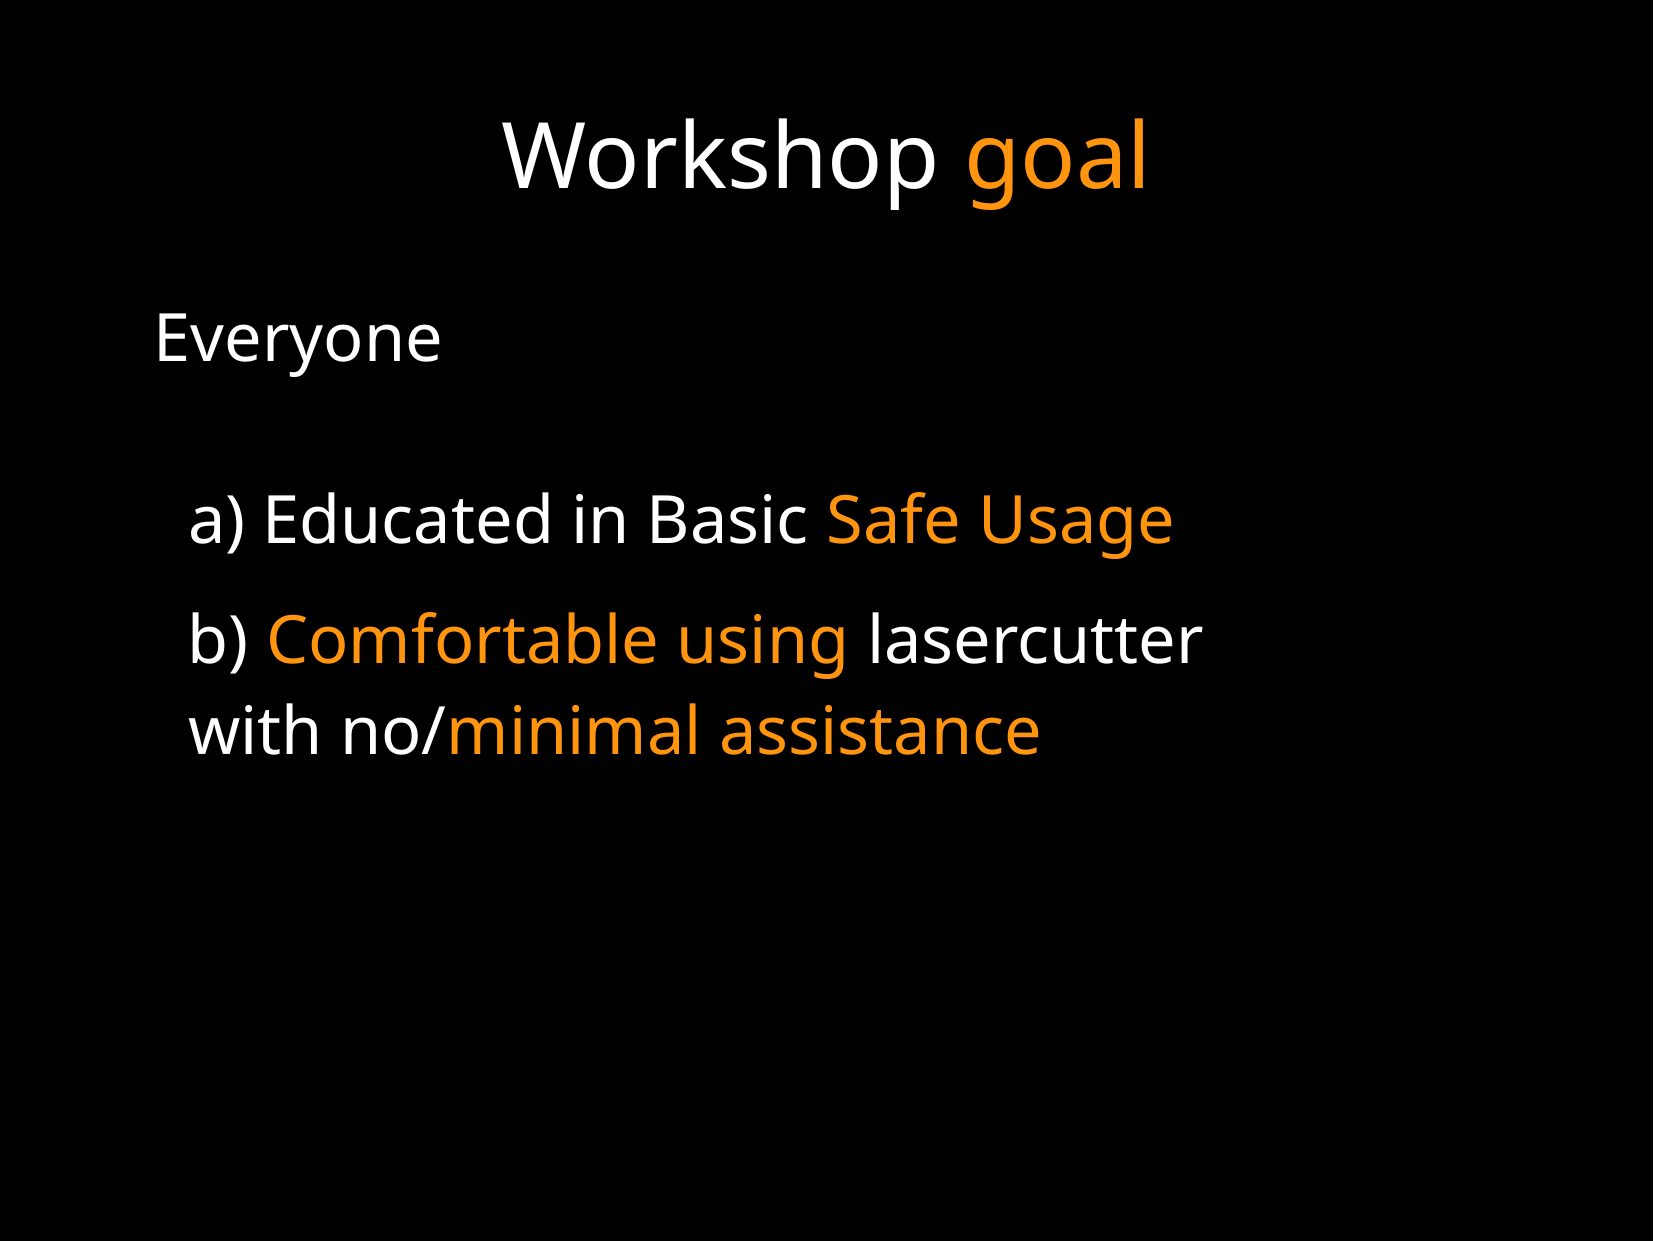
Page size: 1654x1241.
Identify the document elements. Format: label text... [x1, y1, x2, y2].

list Everyone a) Educated in Basic Safe Usage b) Comfortable using lasercutter with no/minimal assistance [82, 290, 1571, 1010]
title Workshop goal [82, 49, 1571, 257]
